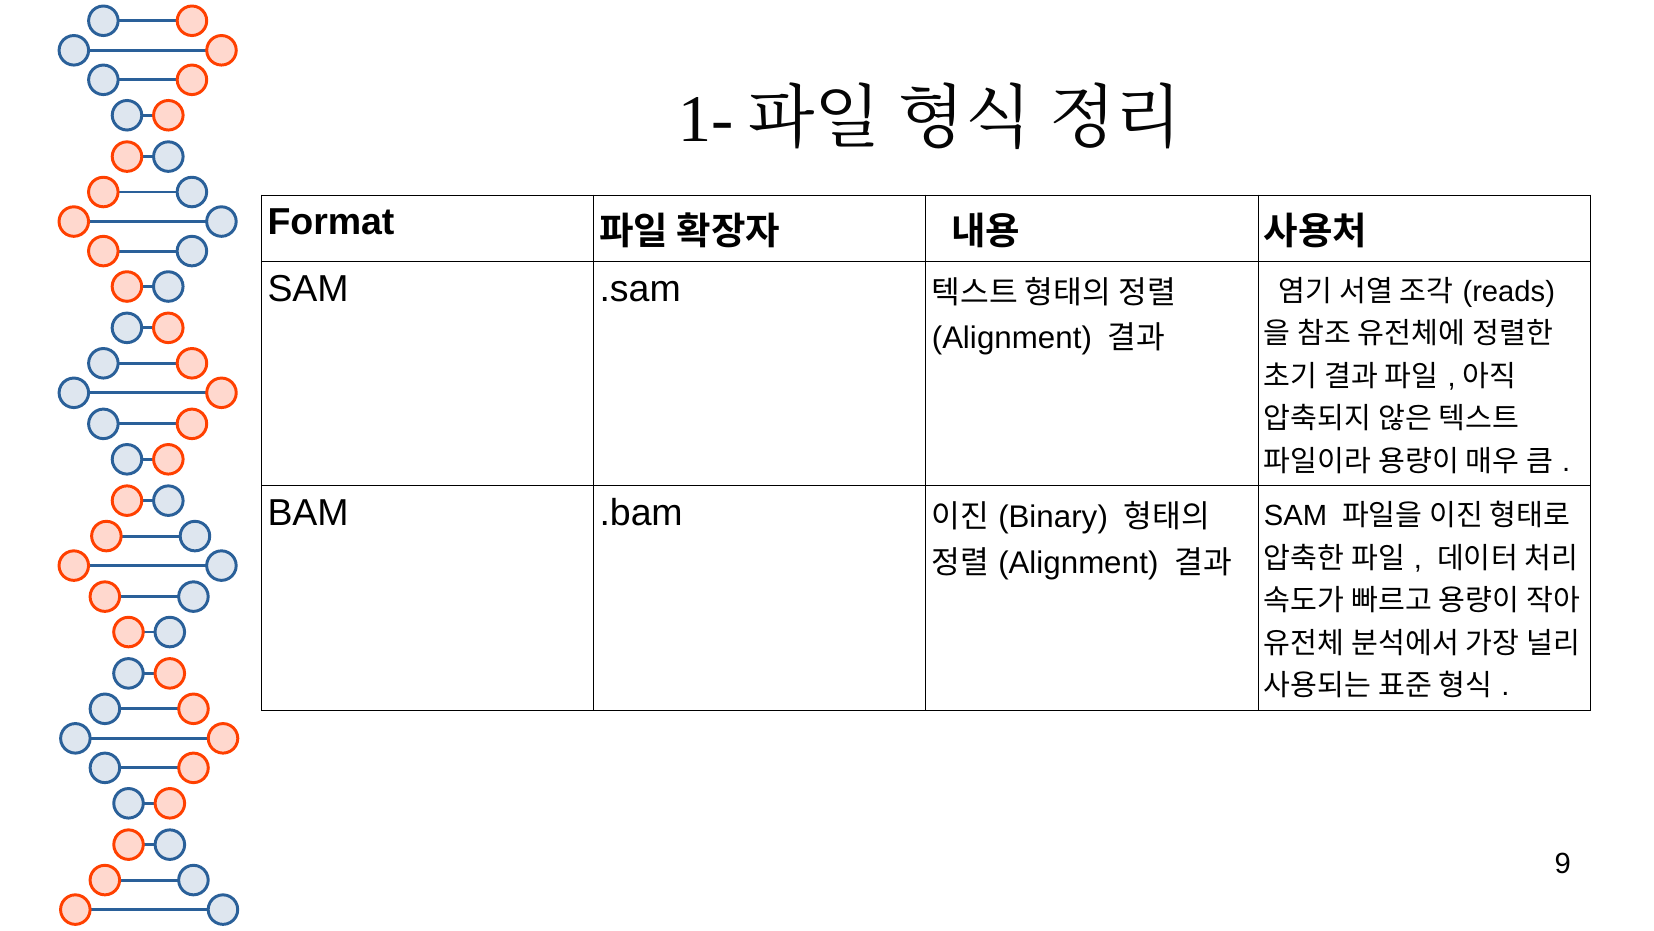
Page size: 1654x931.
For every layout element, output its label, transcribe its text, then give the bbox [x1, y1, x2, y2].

table_header 파일 확장자 [594, 196, 925, 261]
title 1-파일 형식 정리 [265, 35, 1595, 189]
table_cell .sam [594, 262, 925, 485]
table_header 내용 [926, 196, 1258, 261]
table_cell SAM [262, 262, 593, 485]
table_header 사용처 [1259, 196, 1590, 261]
table_header Format [262, 196, 593, 261]
table_cell 텍스트 형태의 정렬(Alignment) 결과 [926, 262, 1258, 485]
table_cell BAM [262, 486, 593, 710]
table_cell 이진(Binary) 형태의 정렬(Alignment) 결과 [926, 486, 1258, 710]
table_cell 염기 서열 조각(reads)을 참조 유전체에 정렬한 초기 결과 파일,아직 압축되지 않은 텍스트 파일이라 용량이 매우 큼. [1259, 262, 1590, 485]
table_cell SAM 파일을 이진 형태로 압축한 파일, 데이터 처리 속도가 빠르고 용량이 작아 유전체 분석에서 가장 널리 사용되는 표준 형식. [1259, 486, 1590, 710]
table_cell .bam [594, 486, 925, 710]
